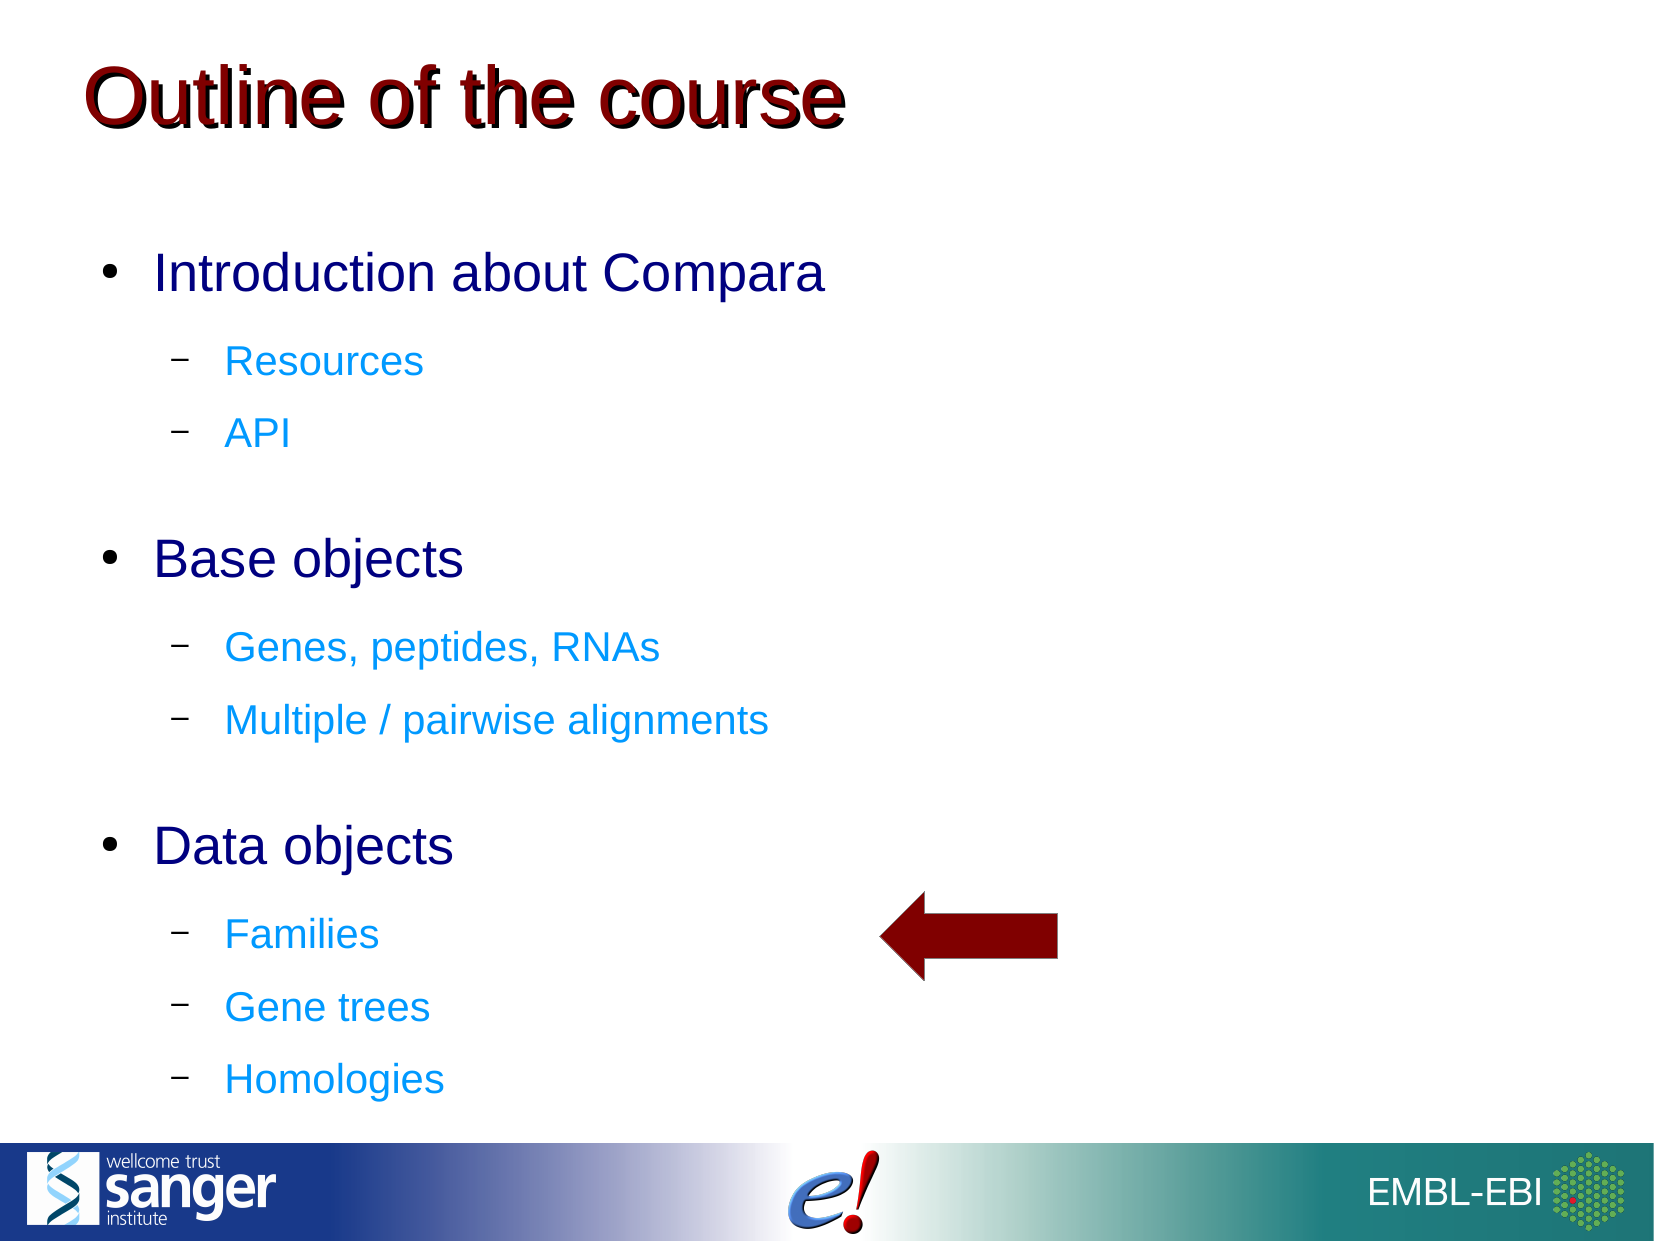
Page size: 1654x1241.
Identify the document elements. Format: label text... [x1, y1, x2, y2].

list Introduction about Compara Resources API Base objects Genes, peptides, RNAs Multiple / pairwise alignments Data objects Families Gene trees Homologies [82, 242, 1524, 1099]
picture [0, 1143, 1654, 1241]
title Outline of the course [82, 49, 1571, 257]
text_box [879, 891, 1058, 981]
